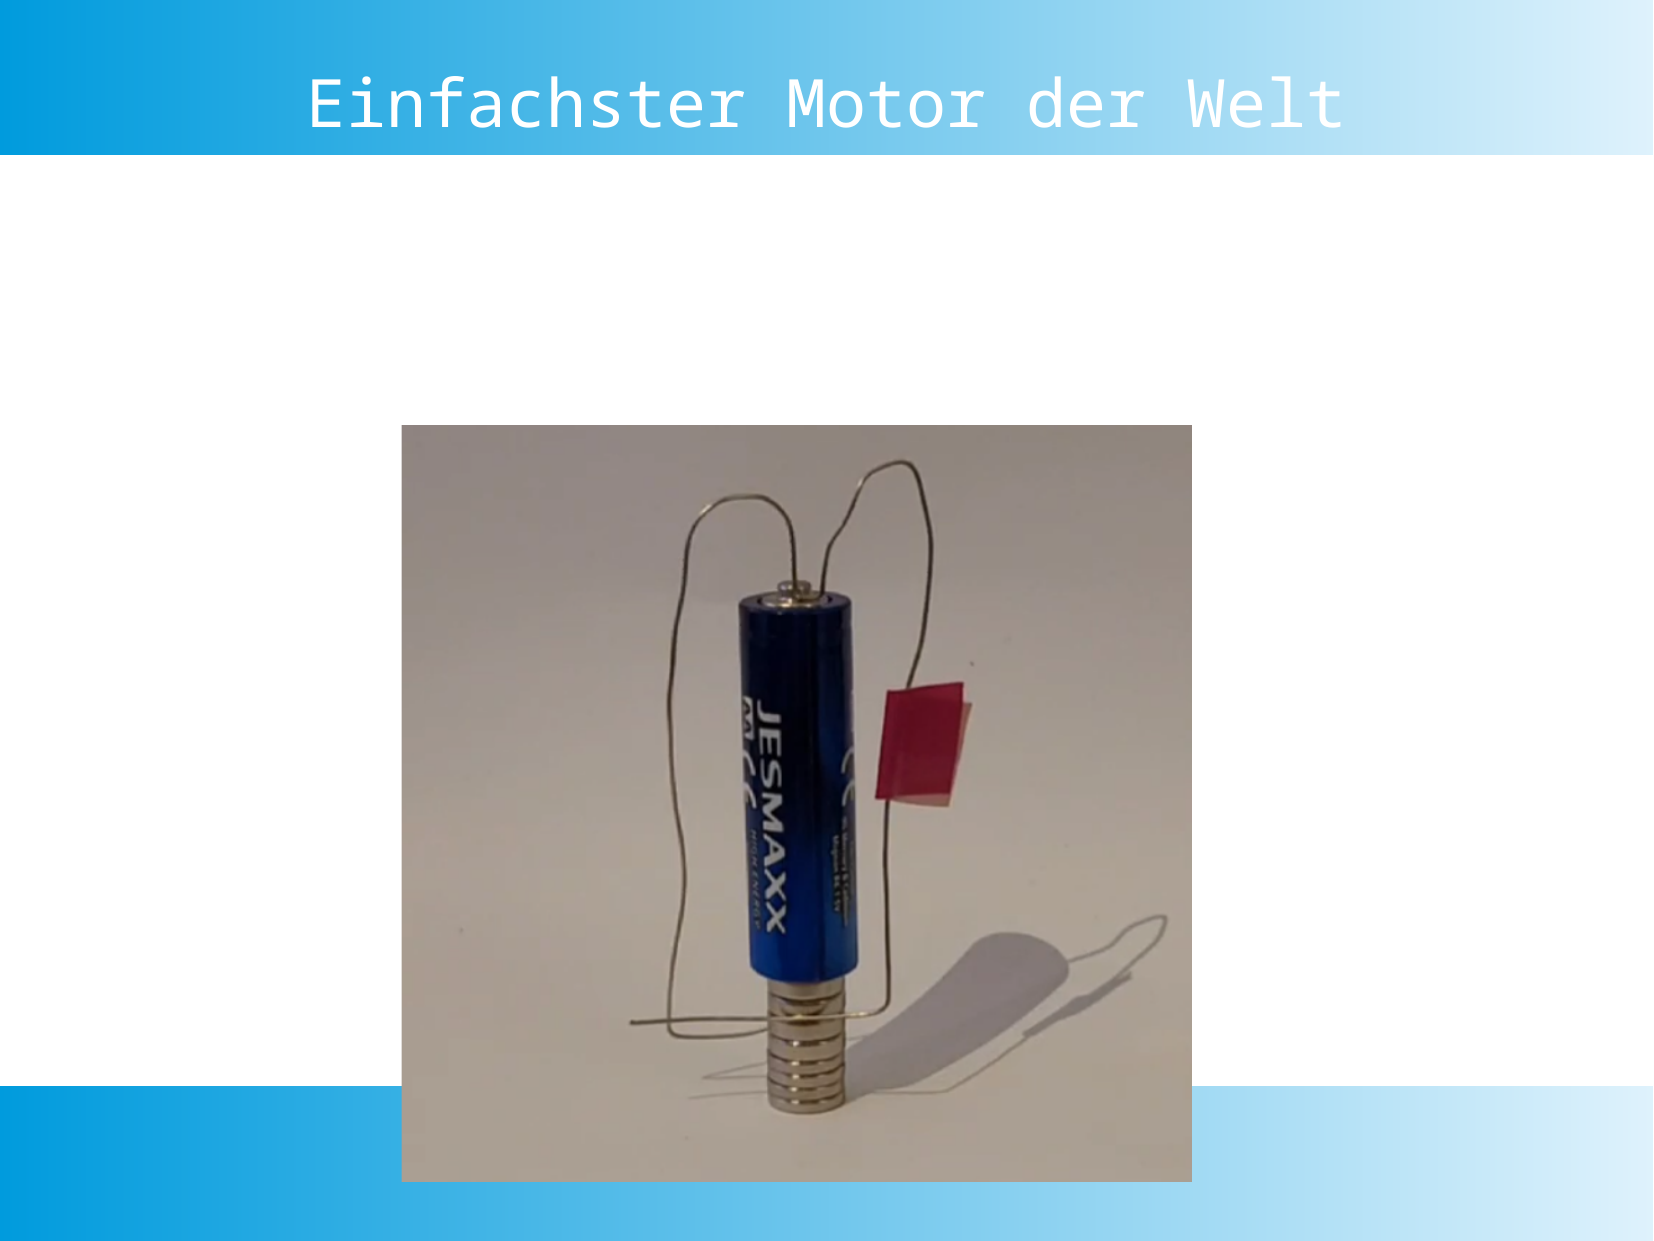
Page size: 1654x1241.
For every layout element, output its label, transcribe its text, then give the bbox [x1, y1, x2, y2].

picture [401, 425, 1192, 1182]
title Einfachster Motor der Welt [82, 49, 1571, 155]
